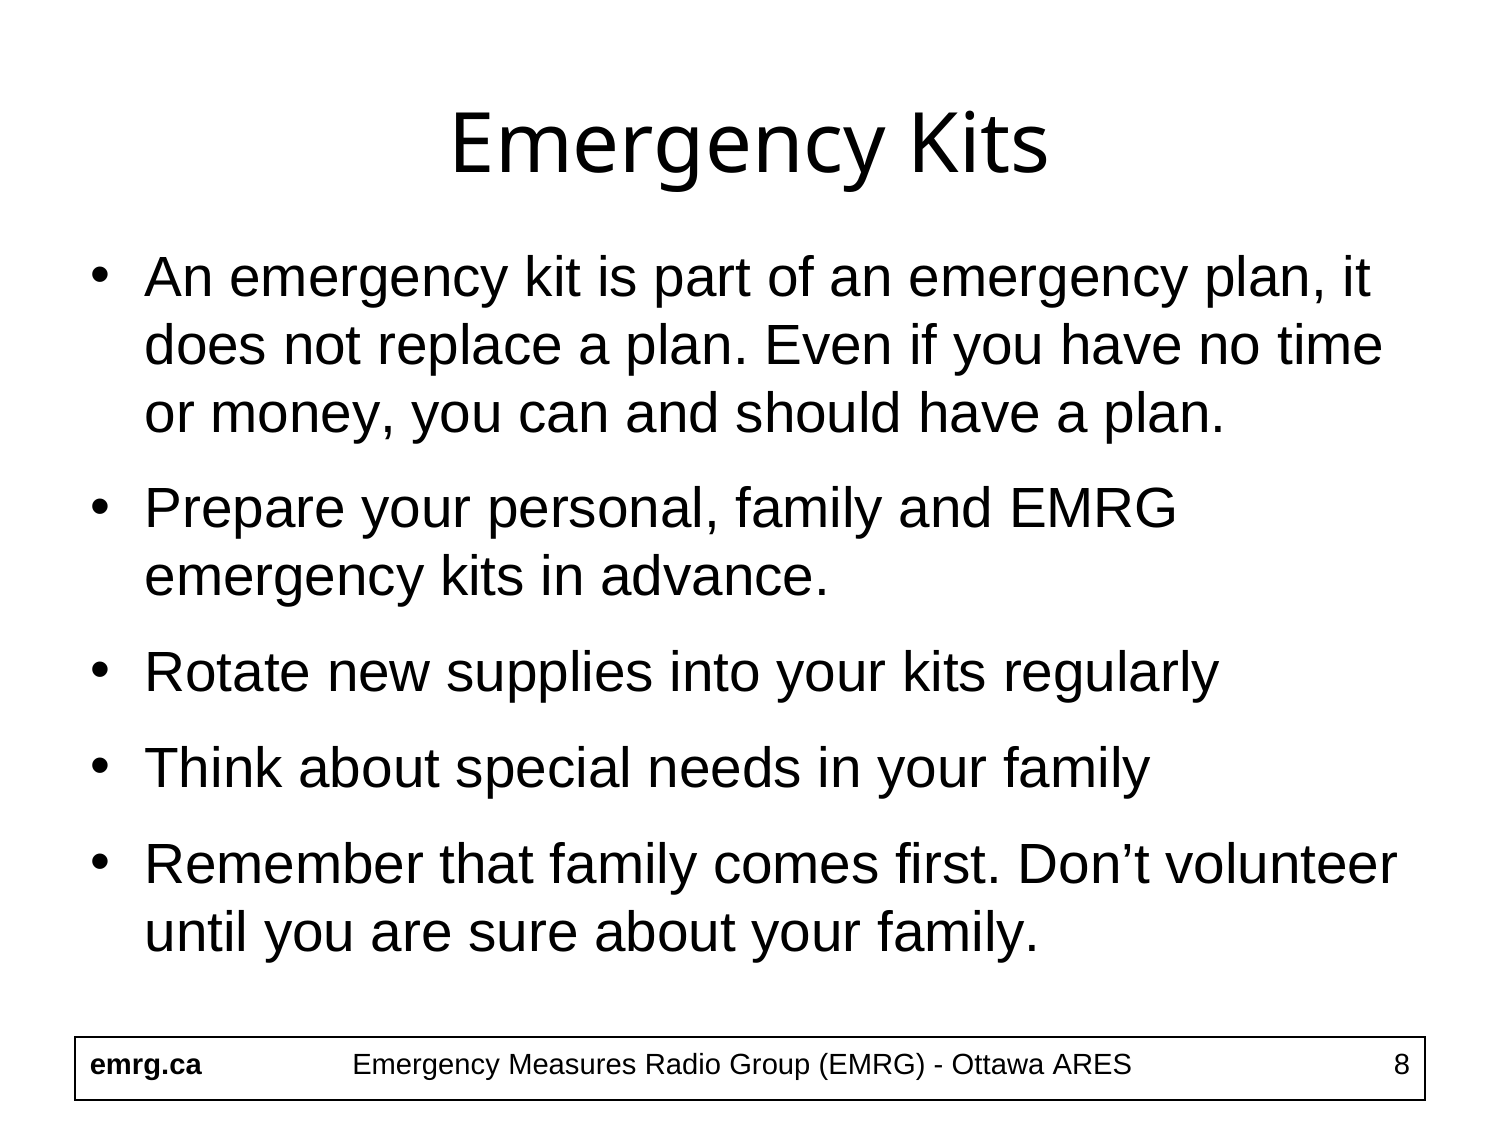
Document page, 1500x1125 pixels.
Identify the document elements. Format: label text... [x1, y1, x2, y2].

text_box Emergency Measures Radio Group (EMRG) - Ottawa ARES [247, 1037, 1238, 1103]
list An emergency kit is part of an emergency plan, it does not replace a plan. Even if you have no time or money, you can and should have a plan. Prepare your personal, family and EMRG emergency kits in advance. Rotate new supplies into your kits regularly Think about special needs in your family Remember that family comes first. Don’t volunteer until you are sure about your family. [75, 232, 1426, 976]
text_box <number> [1246, 1037, 1426, 1103]
title Emergency Kits [75, 45, 1426, 232]
